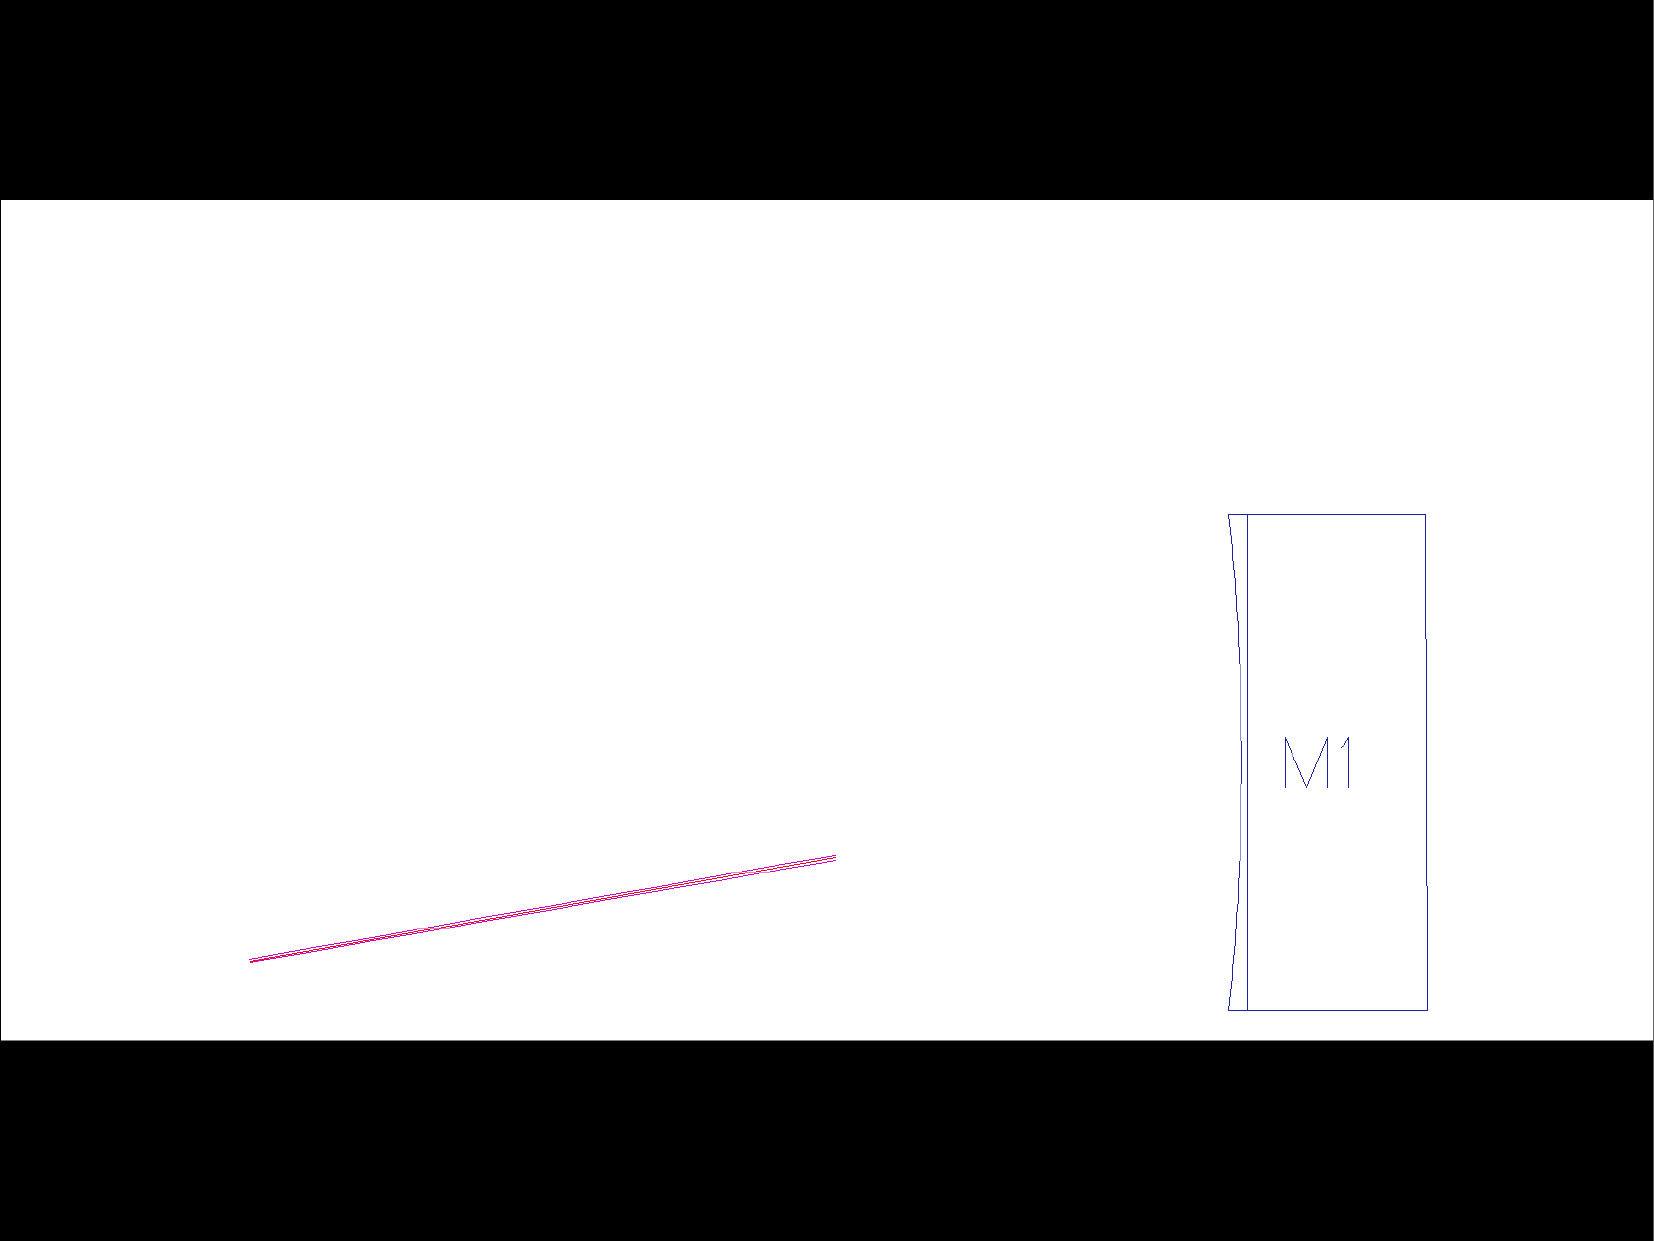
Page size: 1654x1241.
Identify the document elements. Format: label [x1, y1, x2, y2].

picture [0, 199, 1654, 1041]
